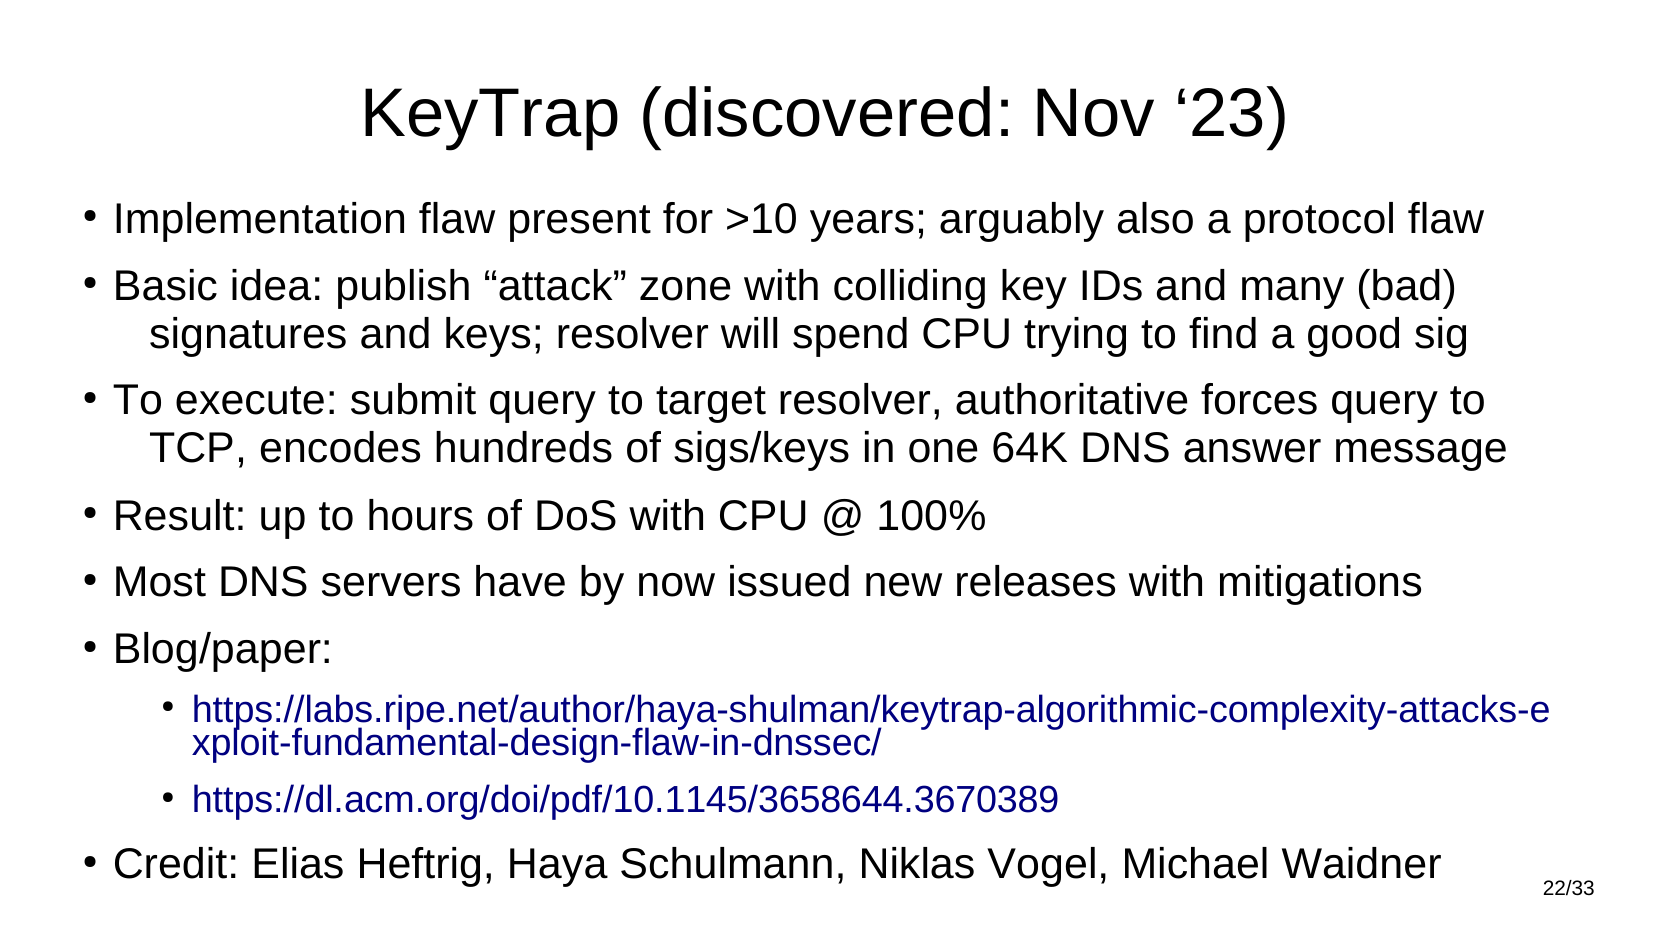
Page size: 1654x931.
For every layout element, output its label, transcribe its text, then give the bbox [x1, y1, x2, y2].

title KeyTrap (discovered: Nov ‘23) [82, 37, 1568, 190]
list Implementation flaw present for >10 years; arguably also a protocol flaw Basic idea: publish “attack” zone with colliding key IDs and many (bad) signatures and keys; resolver will spend CPU trying to find a good sig To execute: submit query to target resolver, authoritative forces query to TCP, encodes hundreds of sigs/keys in one 64K DNS answer message Result: up to hours of DoS with CPU @ 100% Most DNS servers have by now issued new releases with mitigations Blog/paper: https://labs.ripe.net/author/haya-shulman/keytrap-algorithmic-complexity-attacks-exploit-fundamental-design-flaw-in-dnssec/ https://dl.acm.org/doi/pdf/10.1145/3658644.3670389 Credit: Elias Heftrig, Haya Schulmann, Niklas Vogel, Michael Waidner [82, 190, 1568, 867]
